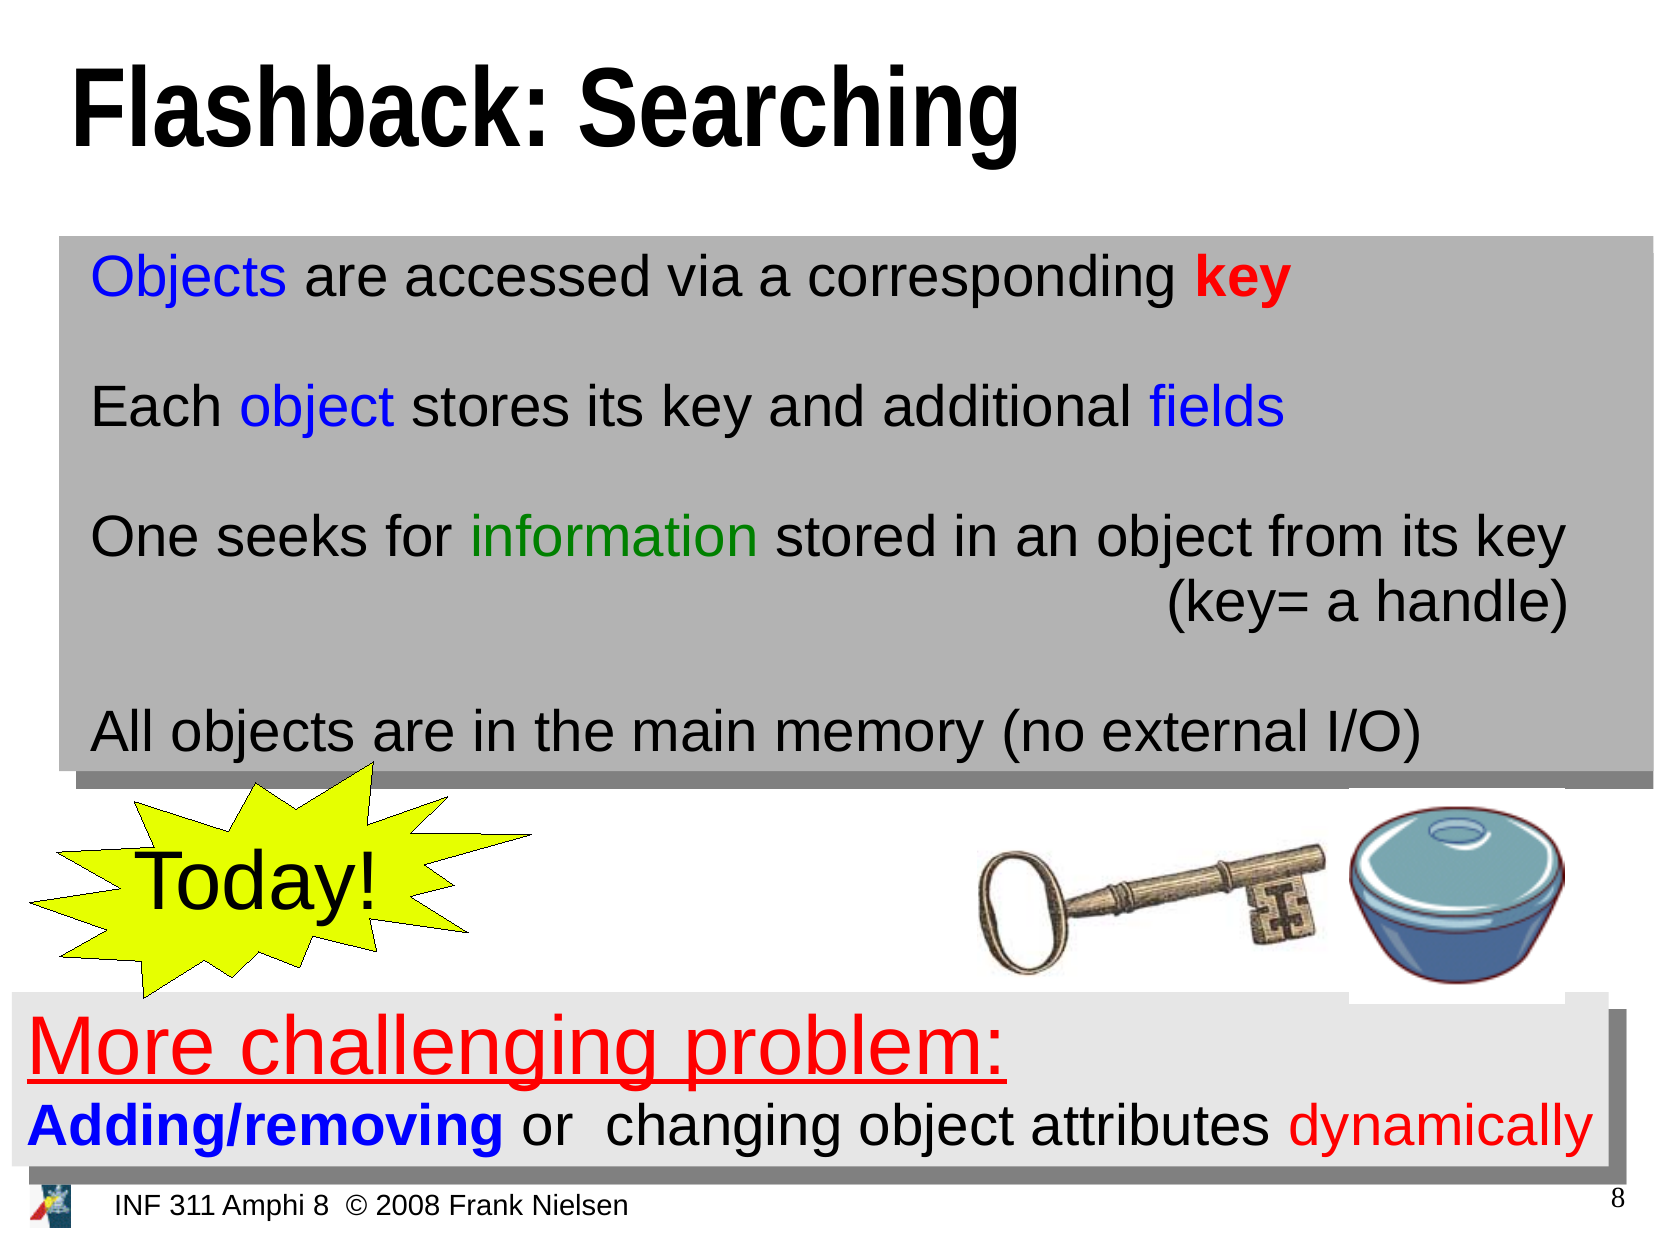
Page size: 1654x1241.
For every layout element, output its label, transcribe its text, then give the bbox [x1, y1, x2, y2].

picture [29, 1185, 71, 1228]
text_box Objects are accessed via a corresponding key Each object stores its key and additional fields One seeks for information stored in an object from its key (key= a handle) All objects are in the main memory (no external I/O) [59, 236, 1604, 772]
text_box More challenging problem: Adding/removing or changing object attributes dynamically [11, 992, 1609, 1167]
text_box Today! [29, 761, 532, 999]
text_box Flashback: Searching [55, 33, 1039, 178]
picture [1349, 788, 1565, 1004]
picture [977, 826, 1329, 983]
